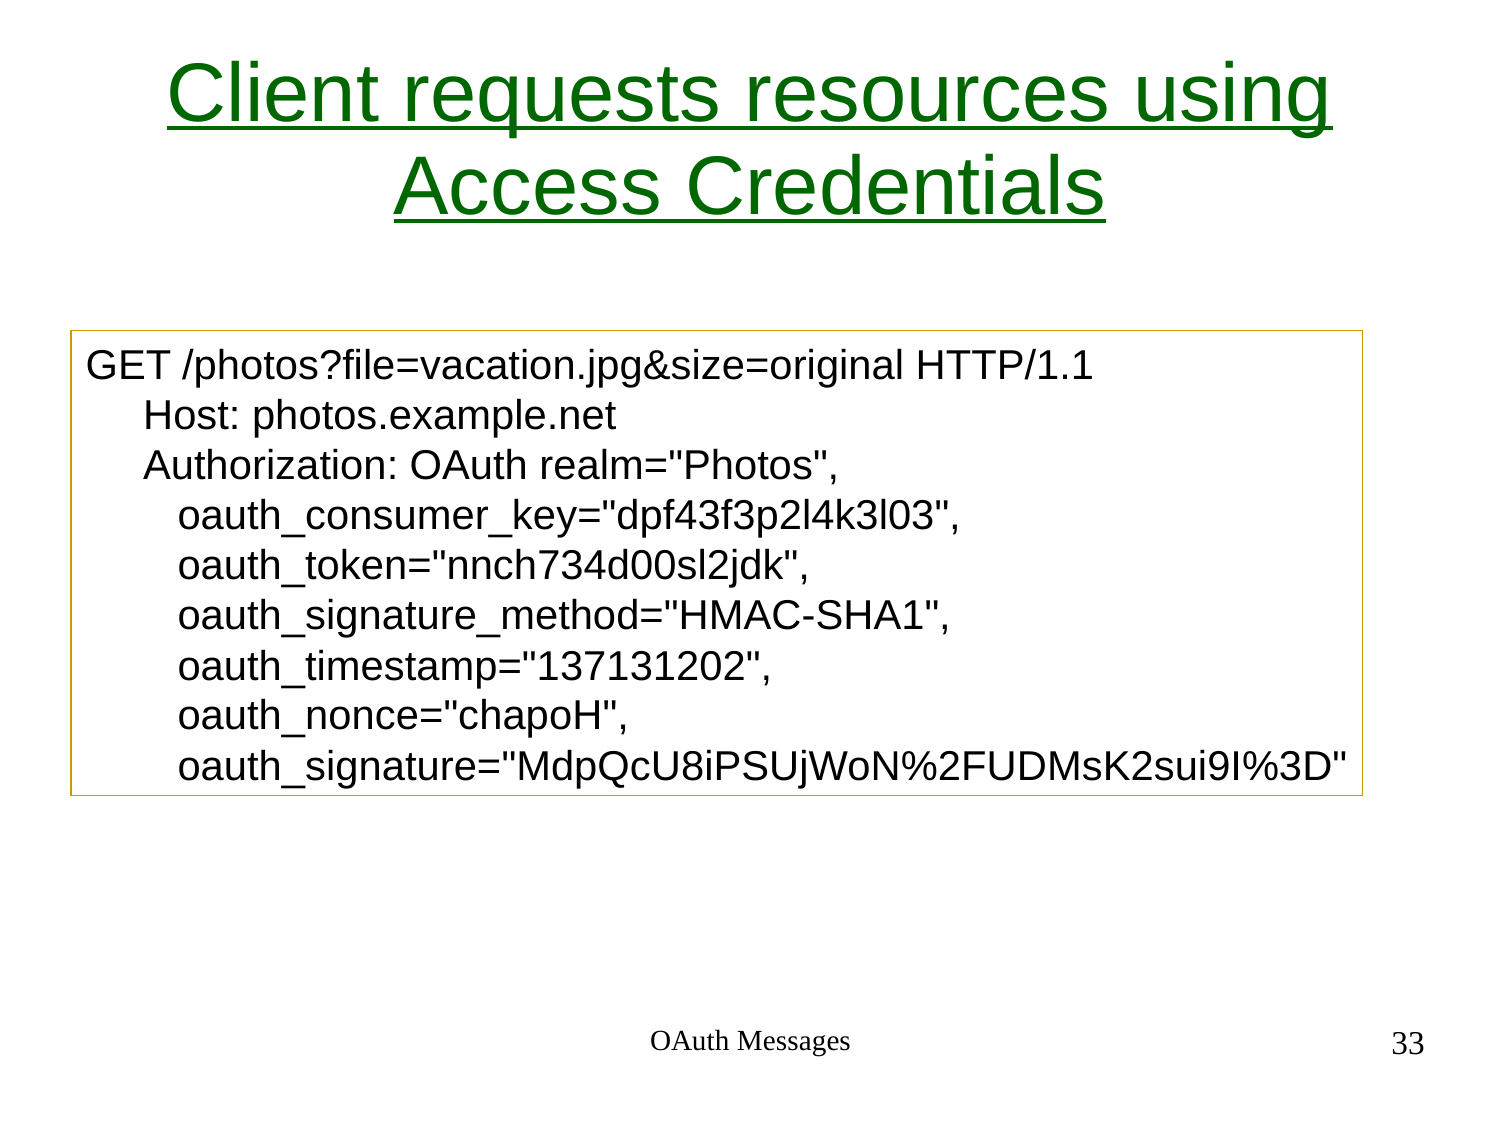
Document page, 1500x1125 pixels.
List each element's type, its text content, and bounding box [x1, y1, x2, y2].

text_box GET /photos?file=vacation.jpg&size=original HTTP/1.1 Host: photos.example.net Authorization: OAuth realm="Photos", oauth_consumer_key="dpf43f3p2l4k3l03", oauth_token="nnch734d00sl2jdk", oauth_signature_method="HMAC-SHA1", oauth_timestamp="137131202", oauth_nonce="chapoH", oauth_signature="MdpQcU8iPSUjWoN%2FUDMsK2sui9I%3D" [70, 330, 1363, 796]
title Client requests resources using Access Credentials [75, 45, 1425, 233]
